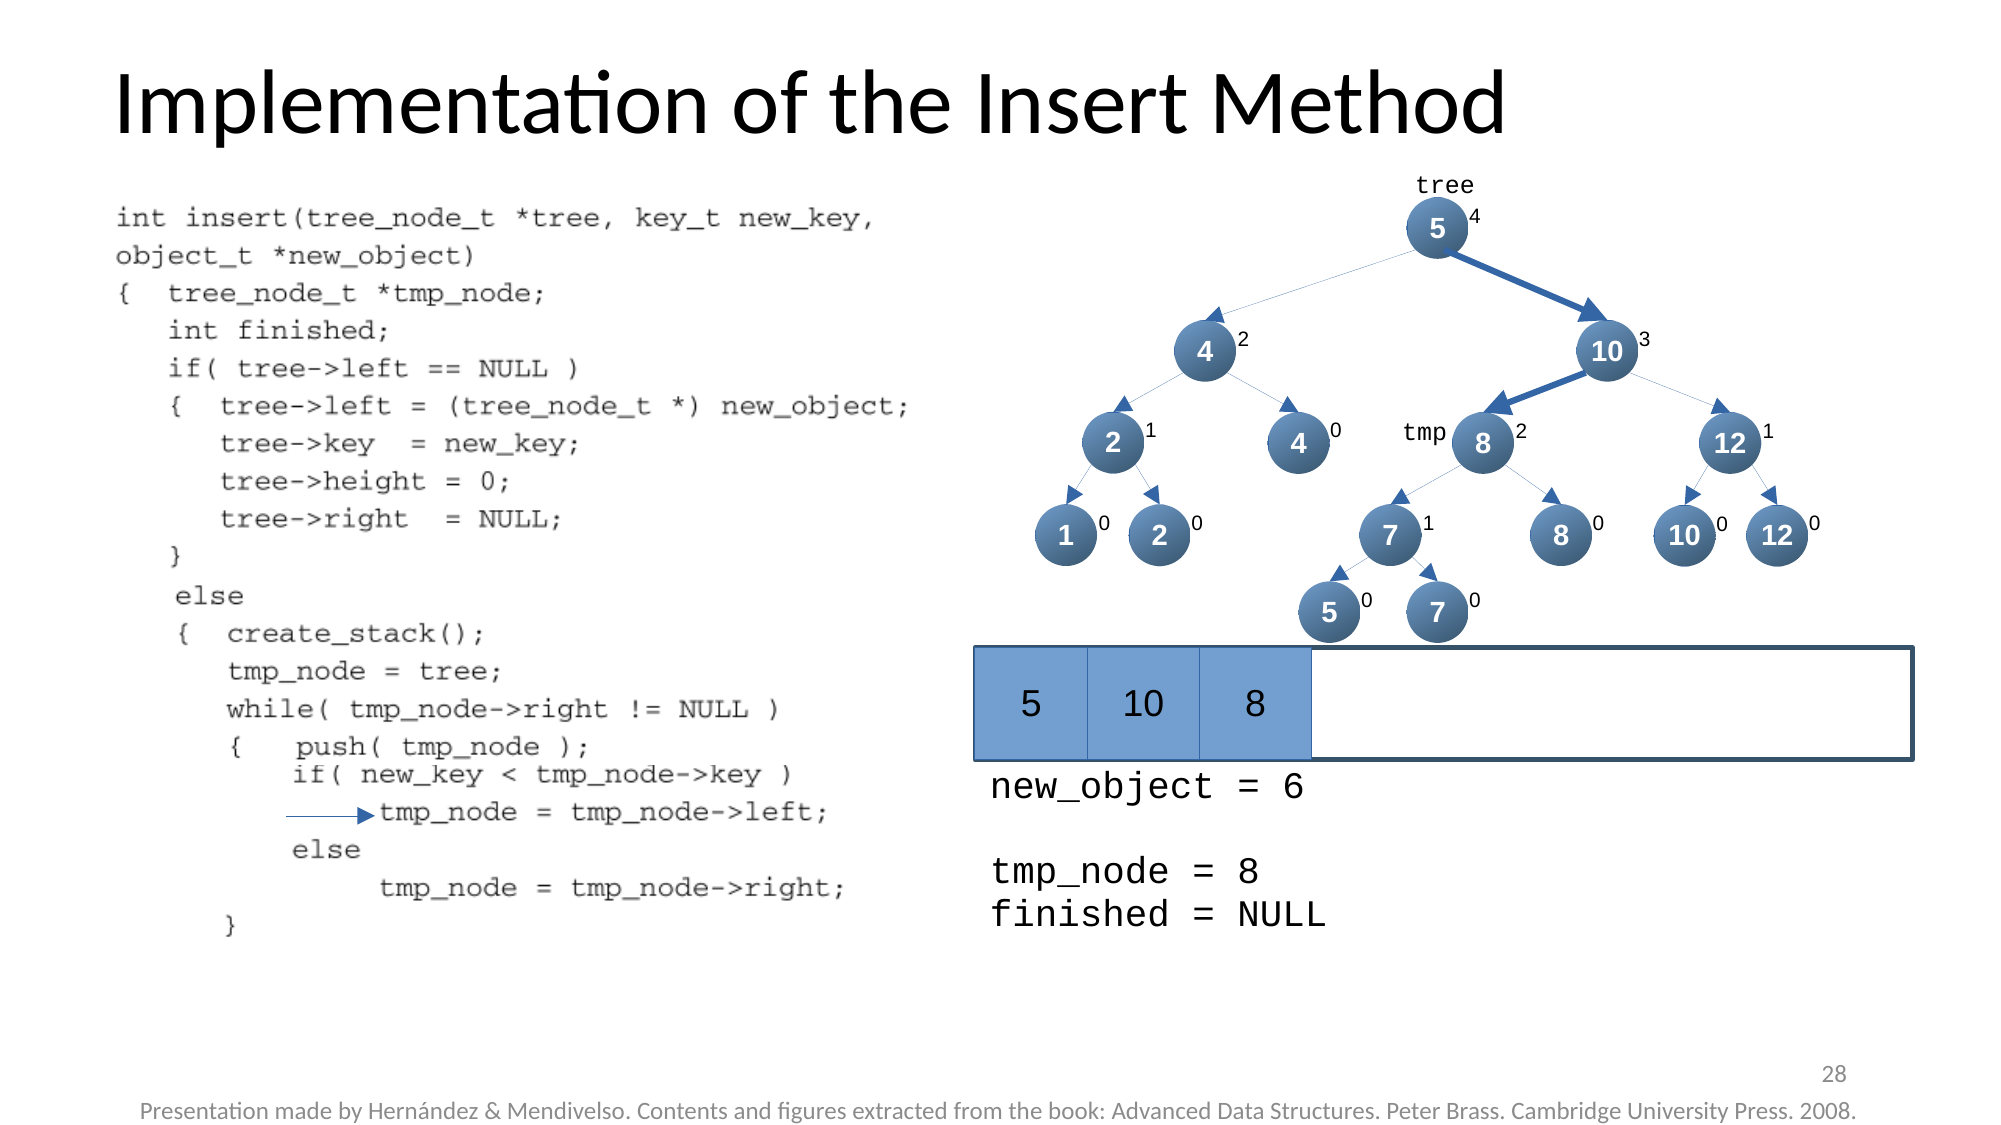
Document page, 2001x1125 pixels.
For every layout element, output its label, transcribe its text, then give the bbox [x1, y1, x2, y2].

text_box 5 [974, 647, 1088, 760]
text_box 2 [1128, 504, 1190, 567]
text_box tree [1400, 165, 1490, 209]
text_box tmp [1387, 412, 1462, 456]
text_box 10 [1653, 505, 1715, 567]
text_box 10 [1576, 320, 1638, 382]
text_box 2 [1082, 411, 1144, 474]
text_box 5 [1298, 581, 1360, 643]
text_box 7 [1359, 504, 1422, 566]
text_box Presentation made by Hernández & Mendivelso. Contents and figures extracted from the book: Advanced Data Structures. Peter Brass. Cambridge University Press. 2008. [0, 1100, 2000, 1119]
picture [112, 189, 938, 948]
text_box 1 [1422, 504, 1438, 543]
text_box 0 [1097, 504, 1114, 543]
text_box 10 [1088, 647, 1199, 760]
title Implementation of the Insert Method [113, 2, 1839, 152]
text_box 3 [1638, 320, 1654, 359]
text_box 4 [1267, 412, 1329, 474]
text_box new_object = 6 tmp_node = 8 finished = NULL [975, 759, 1913, 1023]
text_box 8 [1199, 647, 1312, 760]
text_box 8 [1455, 412, 1514, 474]
text_box 2 [1514, 412, 1531, 451]
text_box 1 [1035, 504, 1097, 566]
text_box 5 [1406, 197, 1468, 259]
text_box 8 [1530, 504, 1592, 566]
text_box 0 [1329, 411, 1345, 450]
text_box 12 [1699, 412, 1761, 474]
text_box 0 [1592, 504, 1608, 543]
text_box 2 [1236, 320, 1253, 359]
text_box 1 [1761, 412, 1778, 451]
text_box 12 [1746, 505, 1808, 567]
text_box 7 [1406, 581, 1468, 643]
text_box 4 [1468, 197, 1484, 236]
text_box 1 [1144, 411, 1160, 450]
text_box 0 [1808, 504, 1824, 543]
text_box 0 [1468, 581, 1484, 620]
text_box 0 [1715, 505, 1732, 544]
text_box 0 [1190, 504, 1207, 543]
text_box 4 [1174, 320, 1236, 382]
text_box 0 [1360, 581, 1376, 620]
